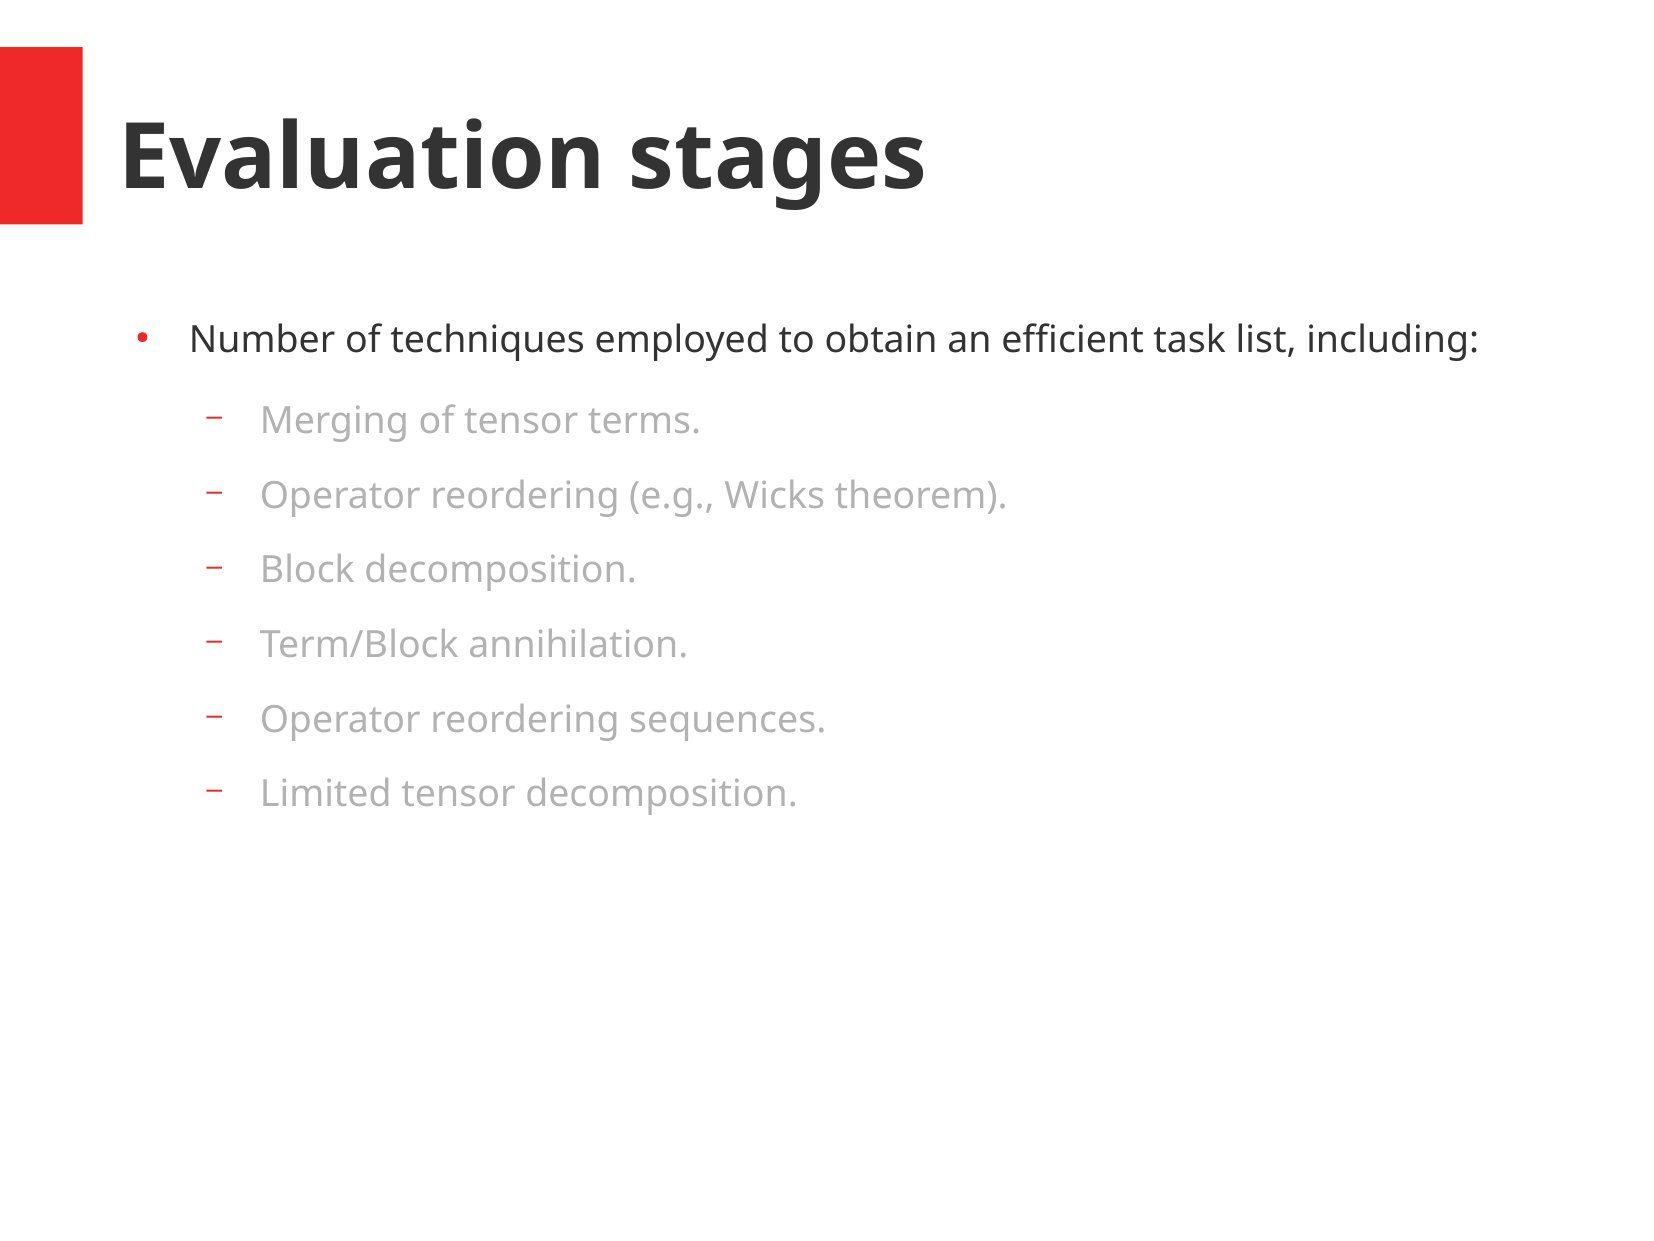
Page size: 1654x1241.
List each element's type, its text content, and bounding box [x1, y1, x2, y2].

title Evaluation stages [118, 49, 1571, 257]
list Number of techniques employed to obtain an efficient task list, including: Merging of tensor terms. Operator reordering (e.g., Wicks theorem). Block decomposition. Term/Block annihilation. Operator reordering sequences. Limited tensor decomposition. [118, 312, 1536, 559]
